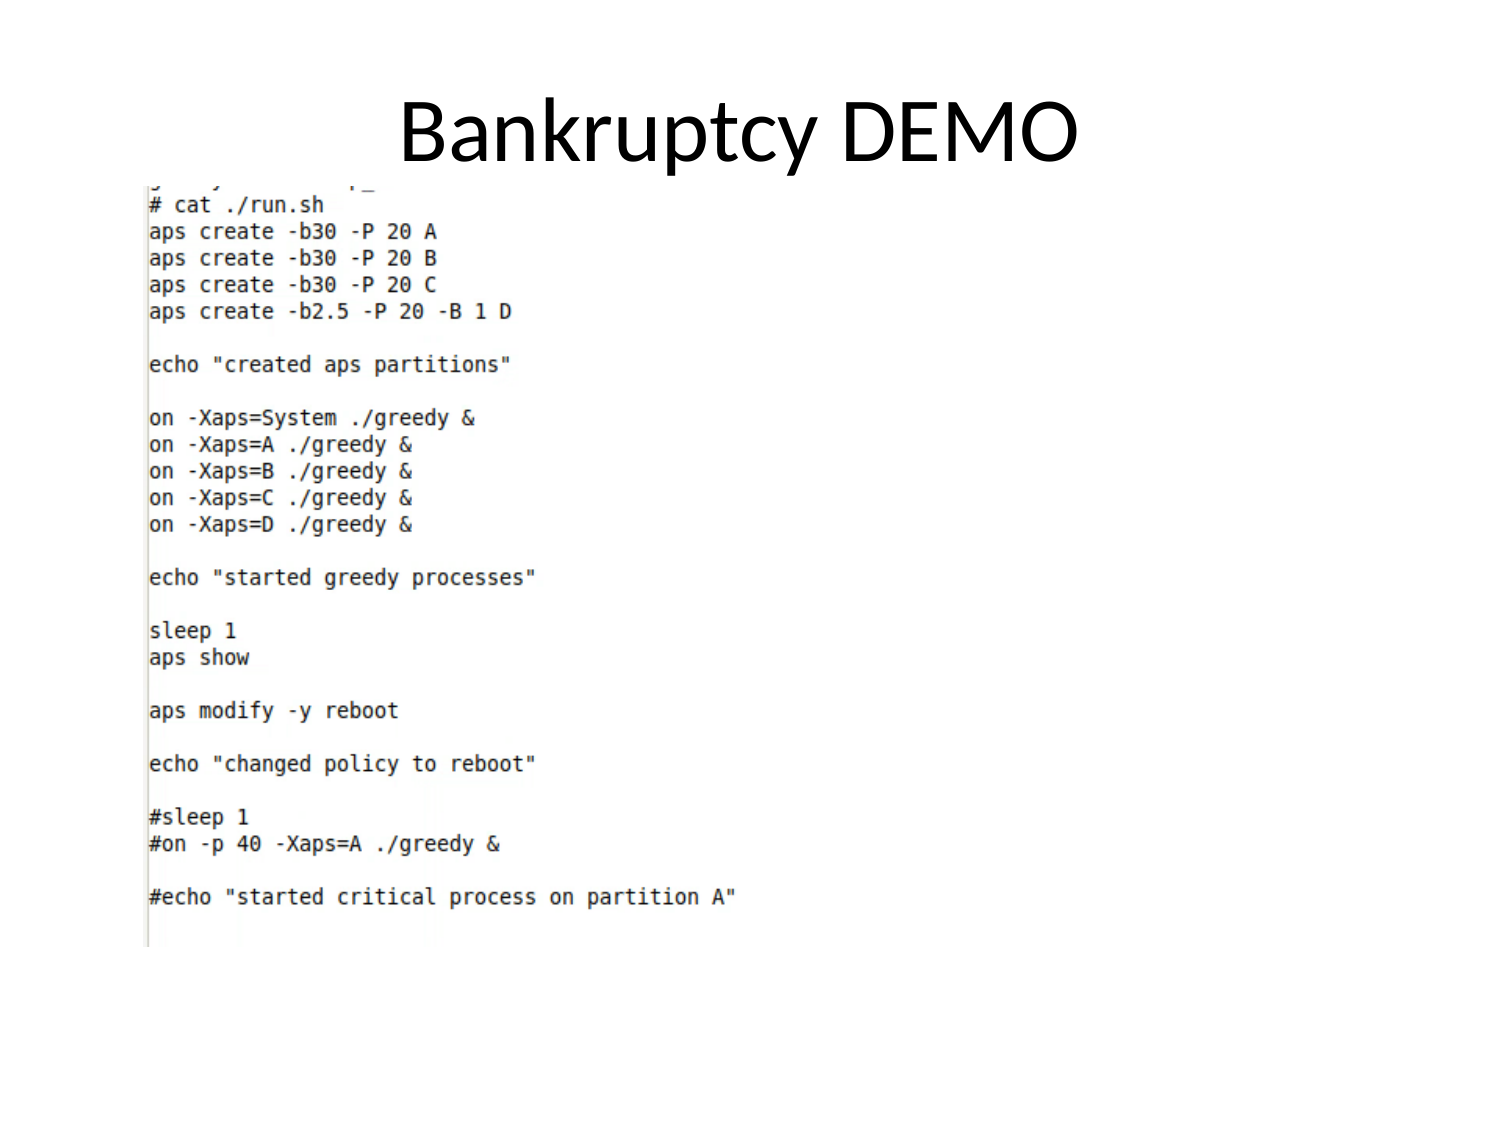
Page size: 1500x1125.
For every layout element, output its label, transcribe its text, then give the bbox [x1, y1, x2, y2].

picture [143, 186, 1369, 947]
title Bankruptcy DEMO [75, 45, 1425, 233]
